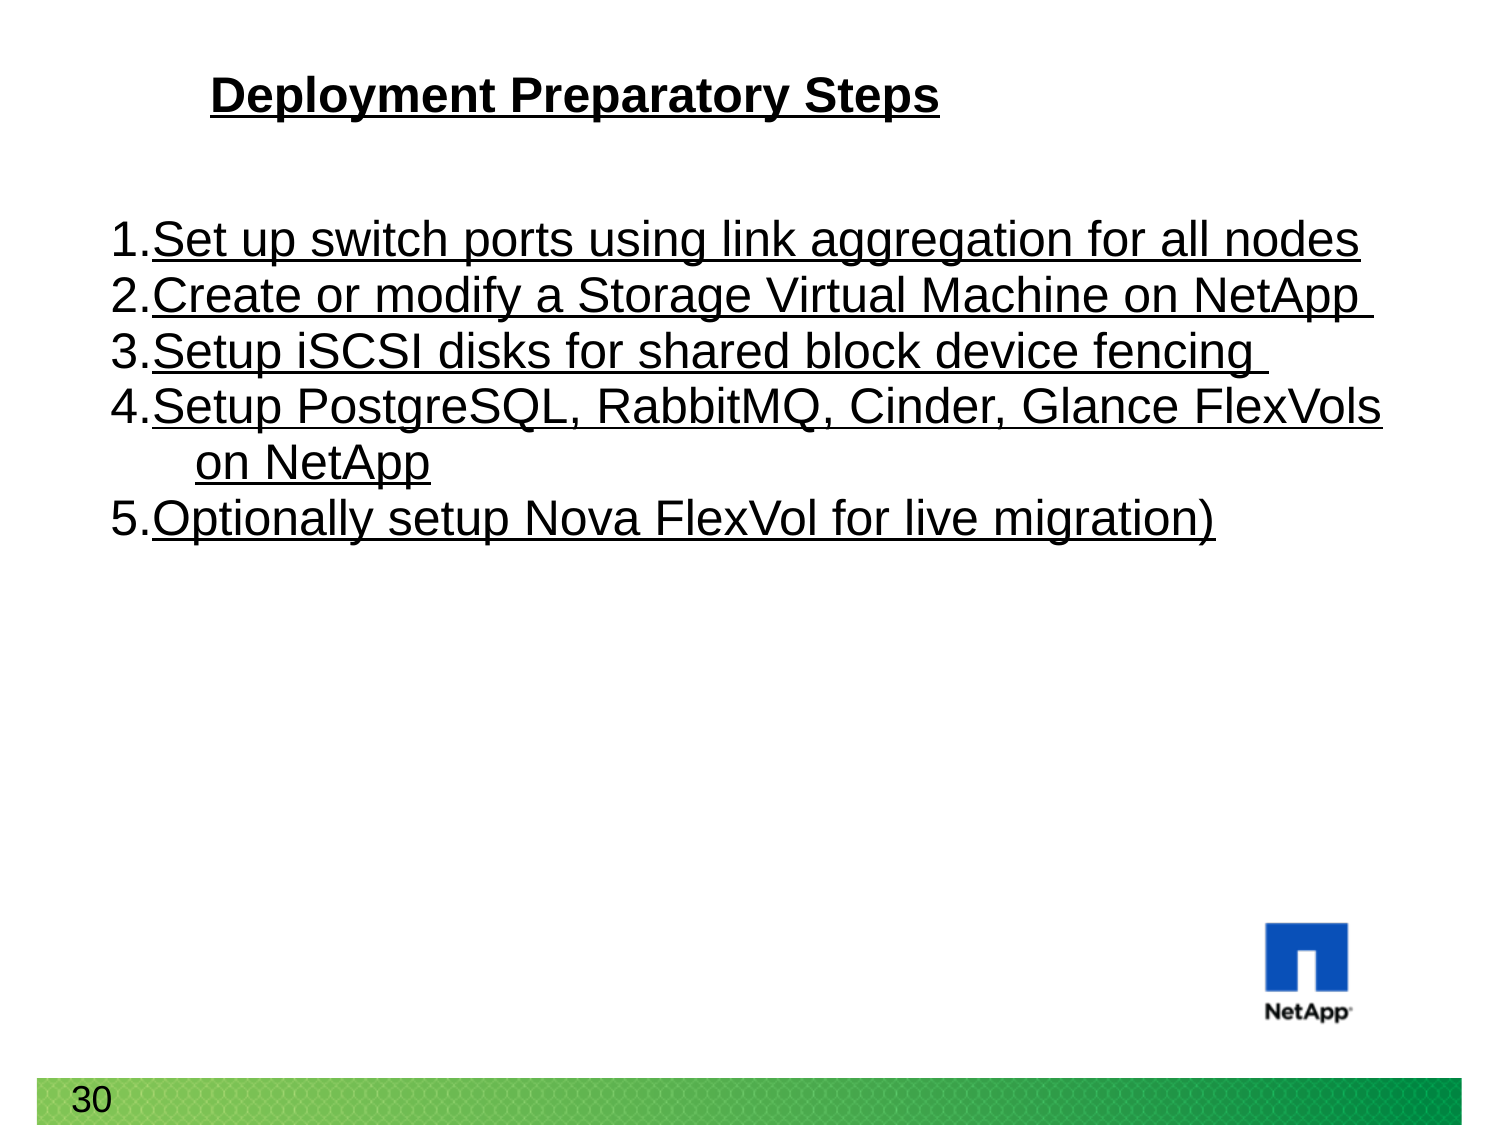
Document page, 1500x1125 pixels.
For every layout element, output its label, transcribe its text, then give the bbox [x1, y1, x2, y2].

picture [36, 1078, 1462, 1125]
title Deployment Preparatory Steps [135, 41, 1372, 203]
picture [1252, 914, 1366, 1032]
text_box Set up switch ports using link aggregation for all nodes Create or modify a Storage Virtual Machine on NetApp Setup iSCSI disks for shared block device fencing Setup PostgreSQL, RabbitMQ, Cinder, Glance FlexVols on NetApp Optionally setup Nova FlexVol for live migration) [95, 203, 1444, 1032]
